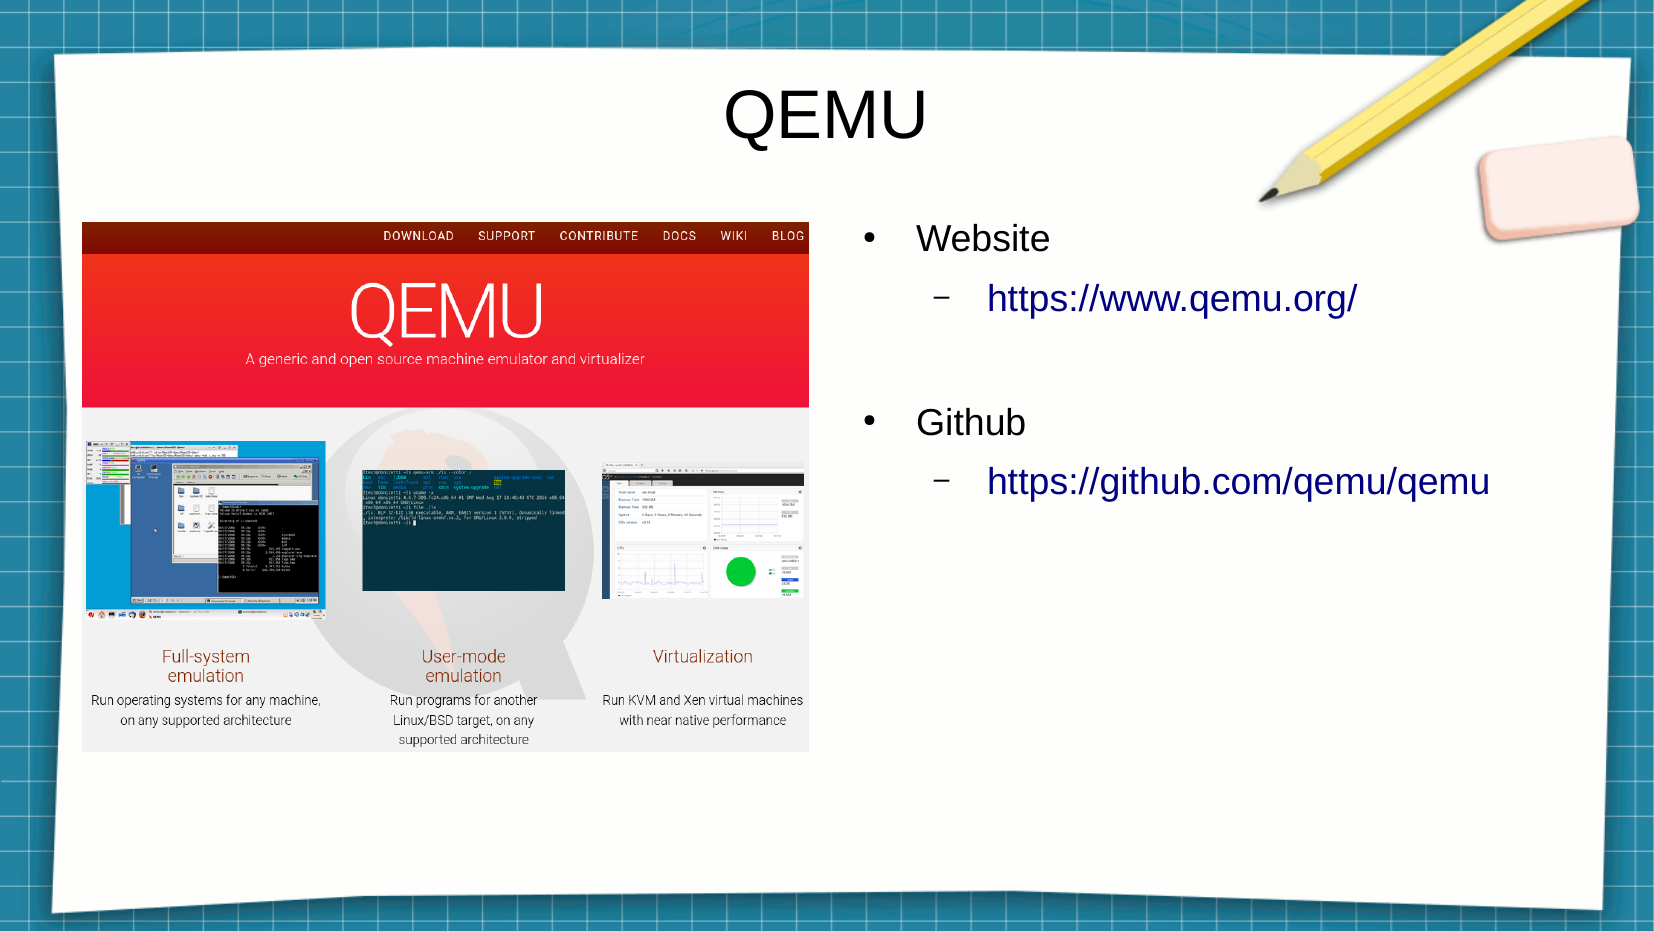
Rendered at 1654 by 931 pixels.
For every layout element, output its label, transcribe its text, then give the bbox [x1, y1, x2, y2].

picture [0, 0, 1654, 931]
title QEMU [82, 37, 1571, 193]
list Website https://www.qemu.org/ Github https://github.com/qemu/qemu [845, 217, 1572, 758]
